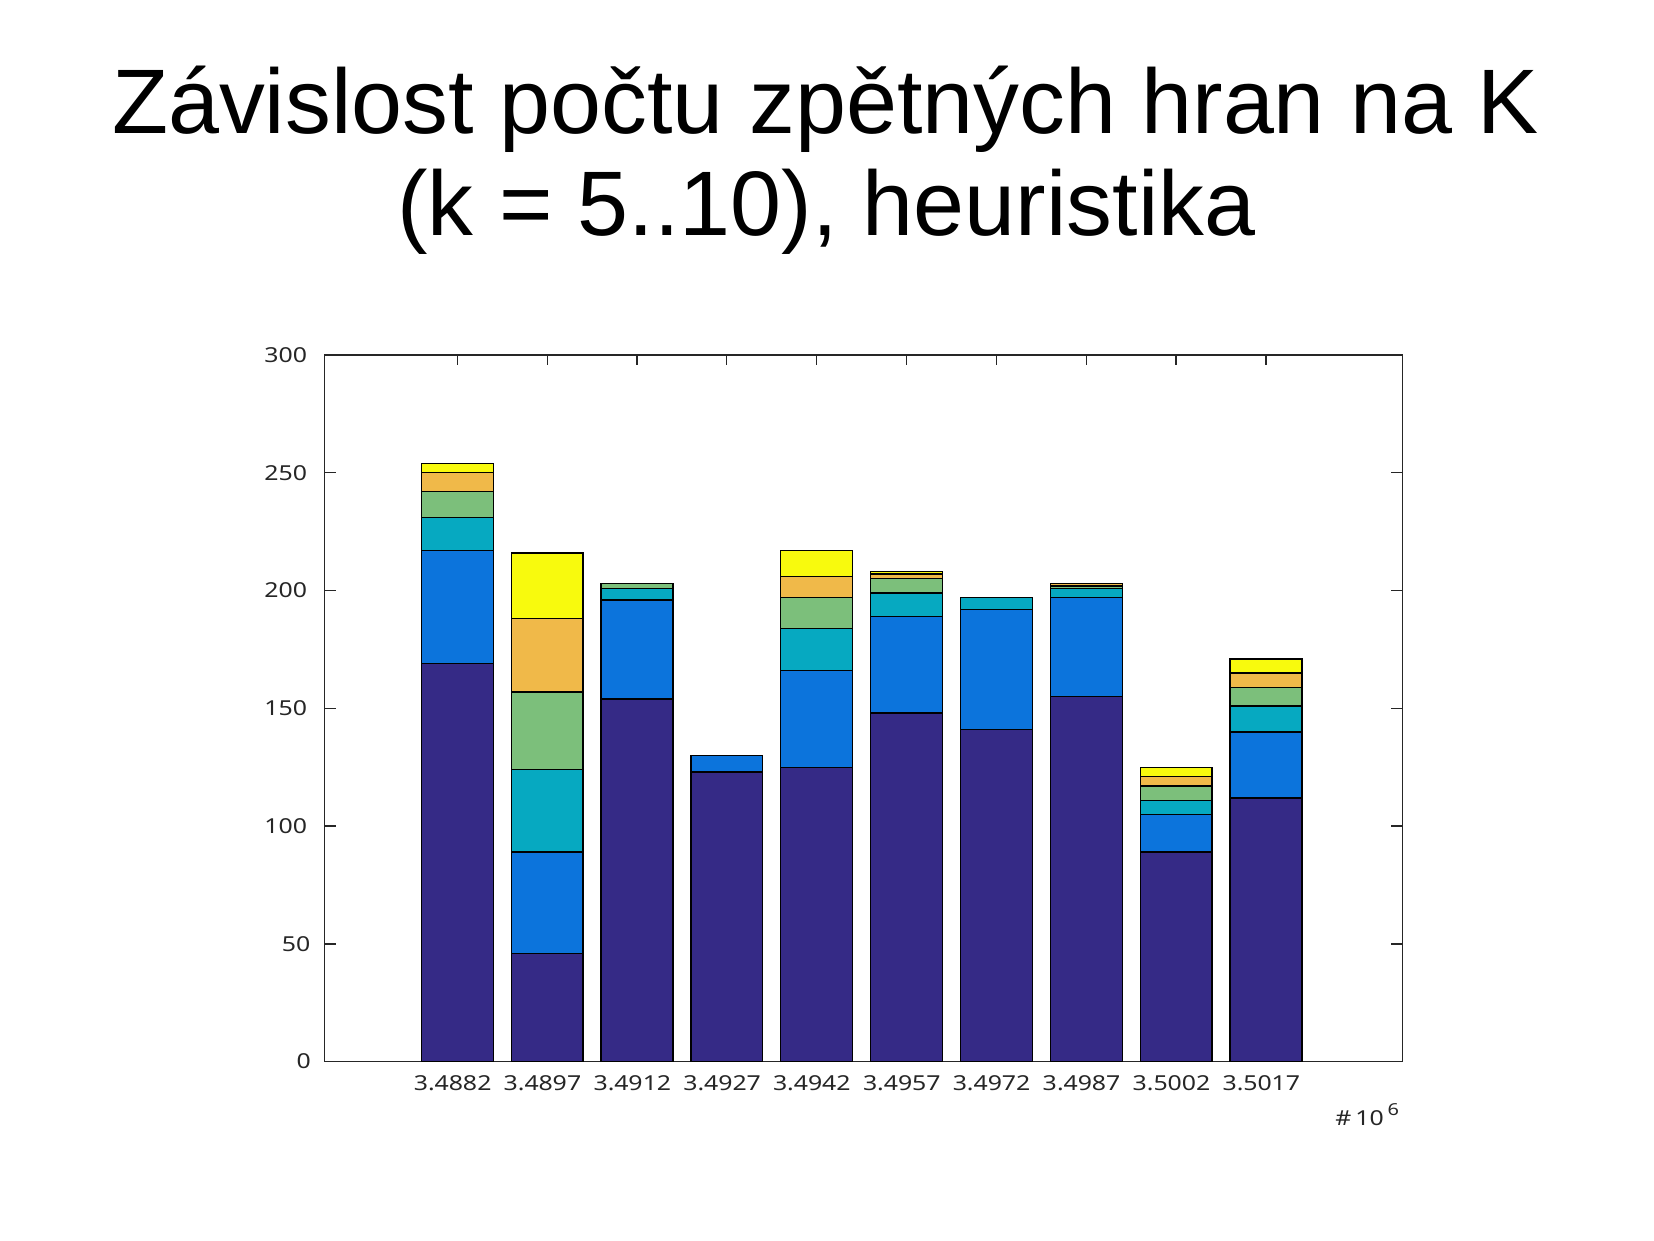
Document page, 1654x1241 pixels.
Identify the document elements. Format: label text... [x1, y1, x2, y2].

title Závislost počtu zpětných hran na K (k = 5..10), heuristika [82, 49, 1571, 257]
picture [141, 290, 1536, 1158]
